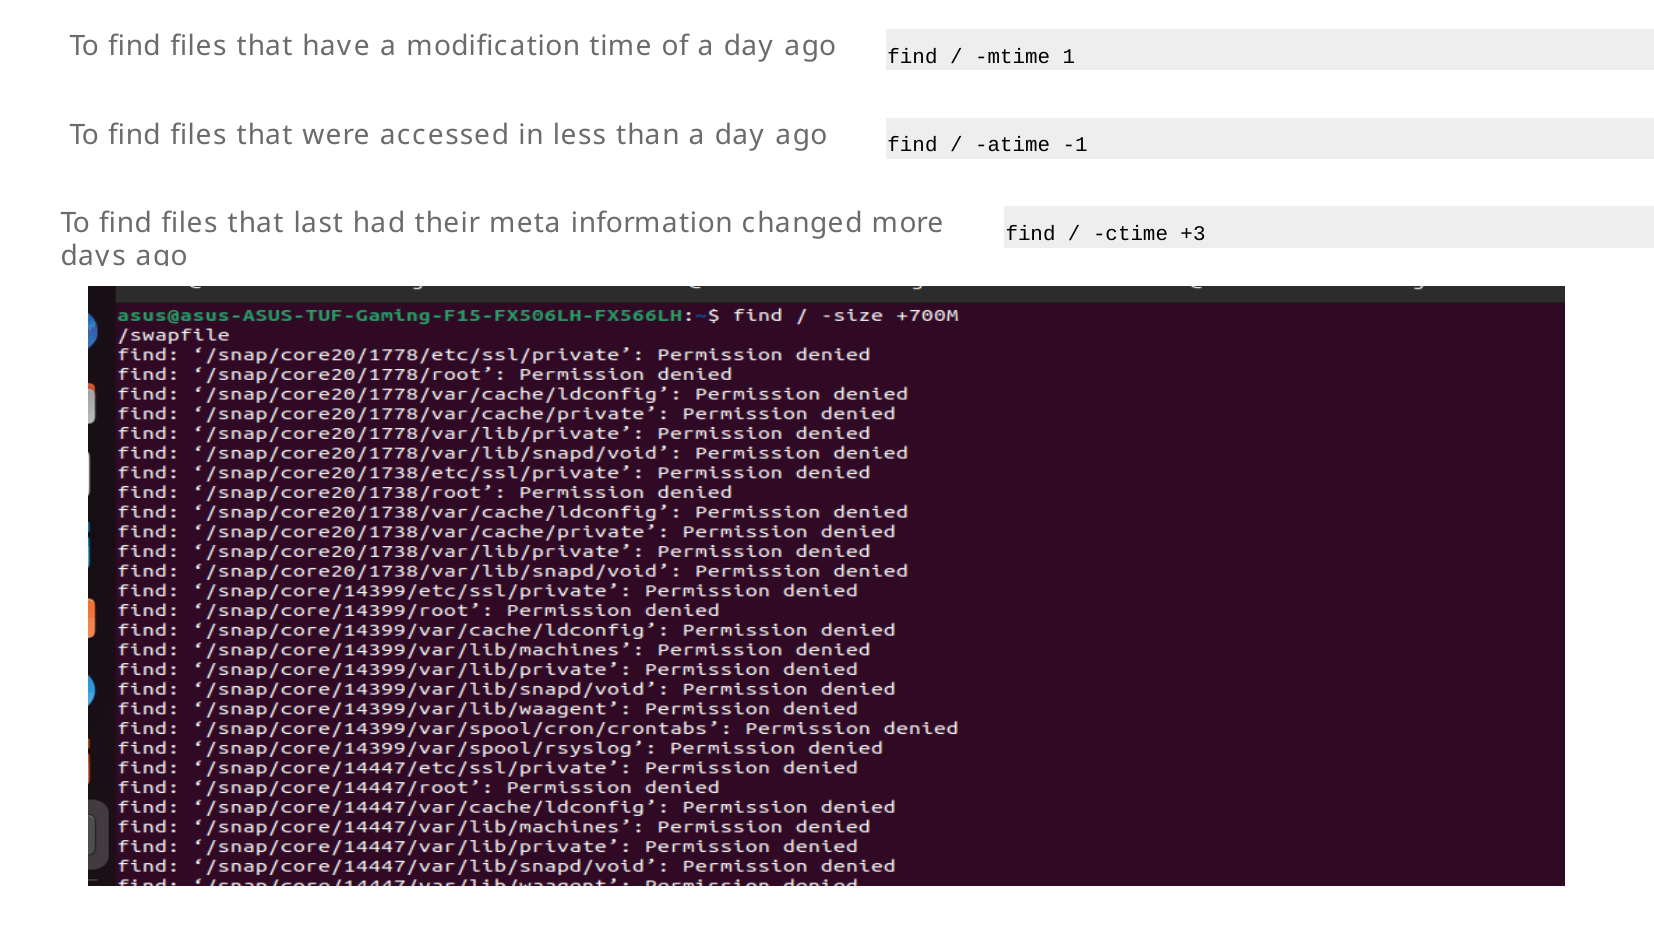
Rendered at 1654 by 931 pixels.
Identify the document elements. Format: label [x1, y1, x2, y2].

picture [88, 286, 1565, 886]
chart [0, 0, 1654, 266]
